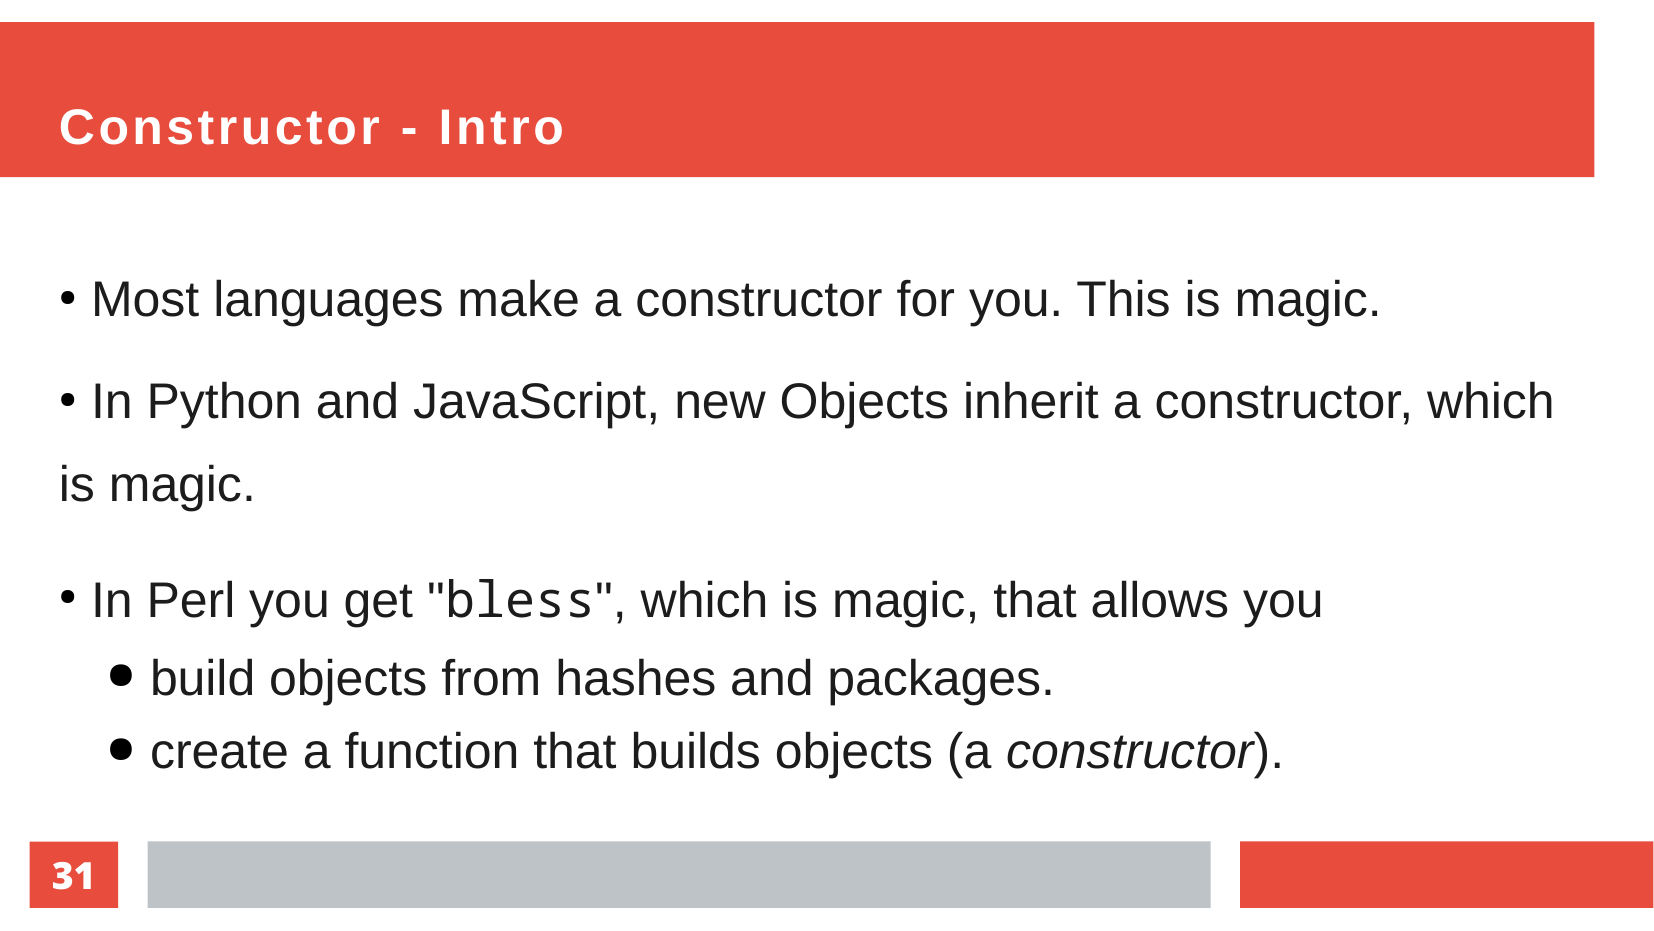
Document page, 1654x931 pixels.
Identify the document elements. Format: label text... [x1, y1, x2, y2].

title Constructor - Intro [59, 44, 1595, 156]
list Most languages make a constructor for you. This is magic. In Python and JavaScript, new Objects inherit a constructor, which is magic. In Perl you get "bless", which is magic, that allows you build objects from hashes and packages. create a function that builds objects (a constructor). [59, 243, 1565, 820]
